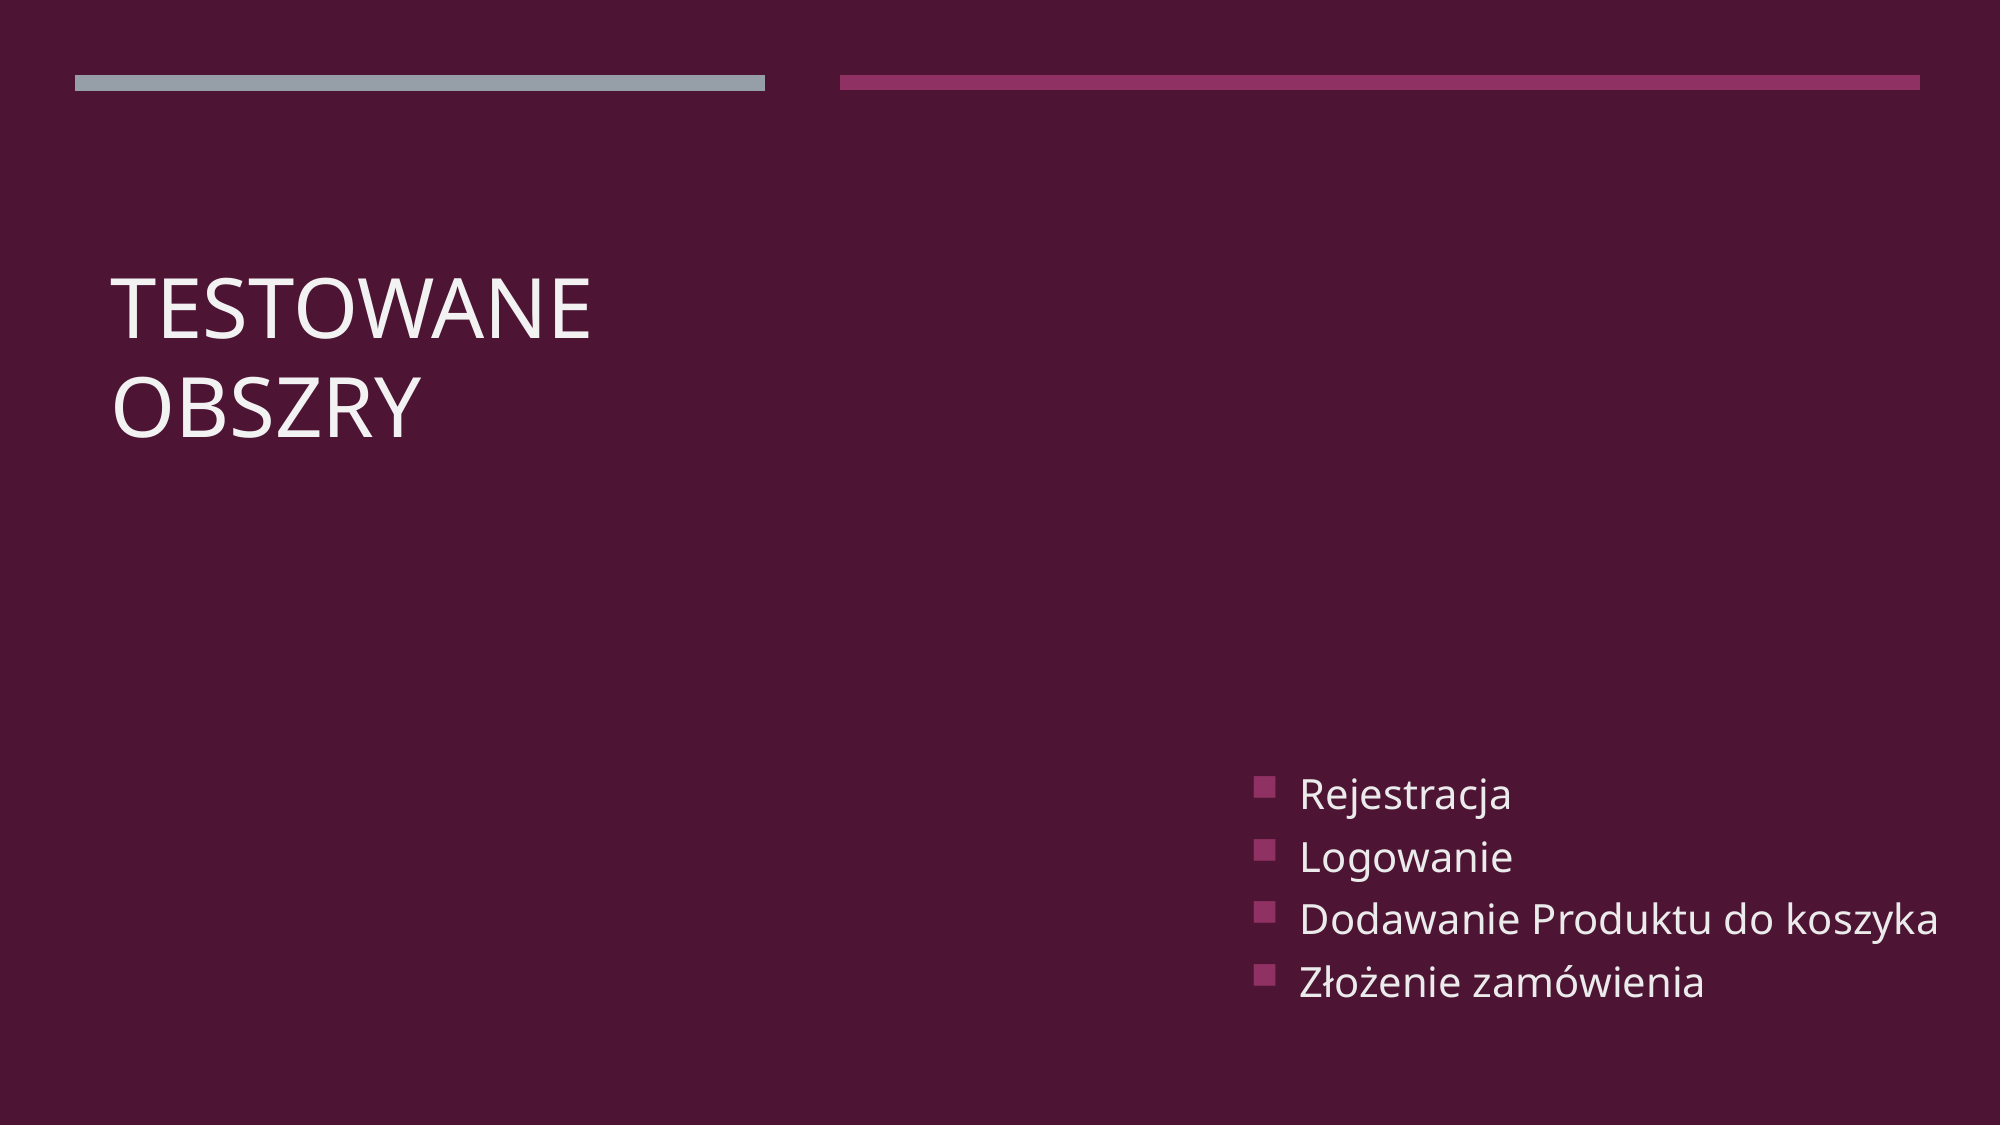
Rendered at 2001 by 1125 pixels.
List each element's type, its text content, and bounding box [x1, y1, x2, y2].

text_box [0, 0, 2000, 1125]
list Rejestracja Logowanie Dodawanie Produktu do koszyka Złożenie zamówienia [1234, 760, 2000, 1125]
title Testowane obszry [95, 247, 763, 888]
